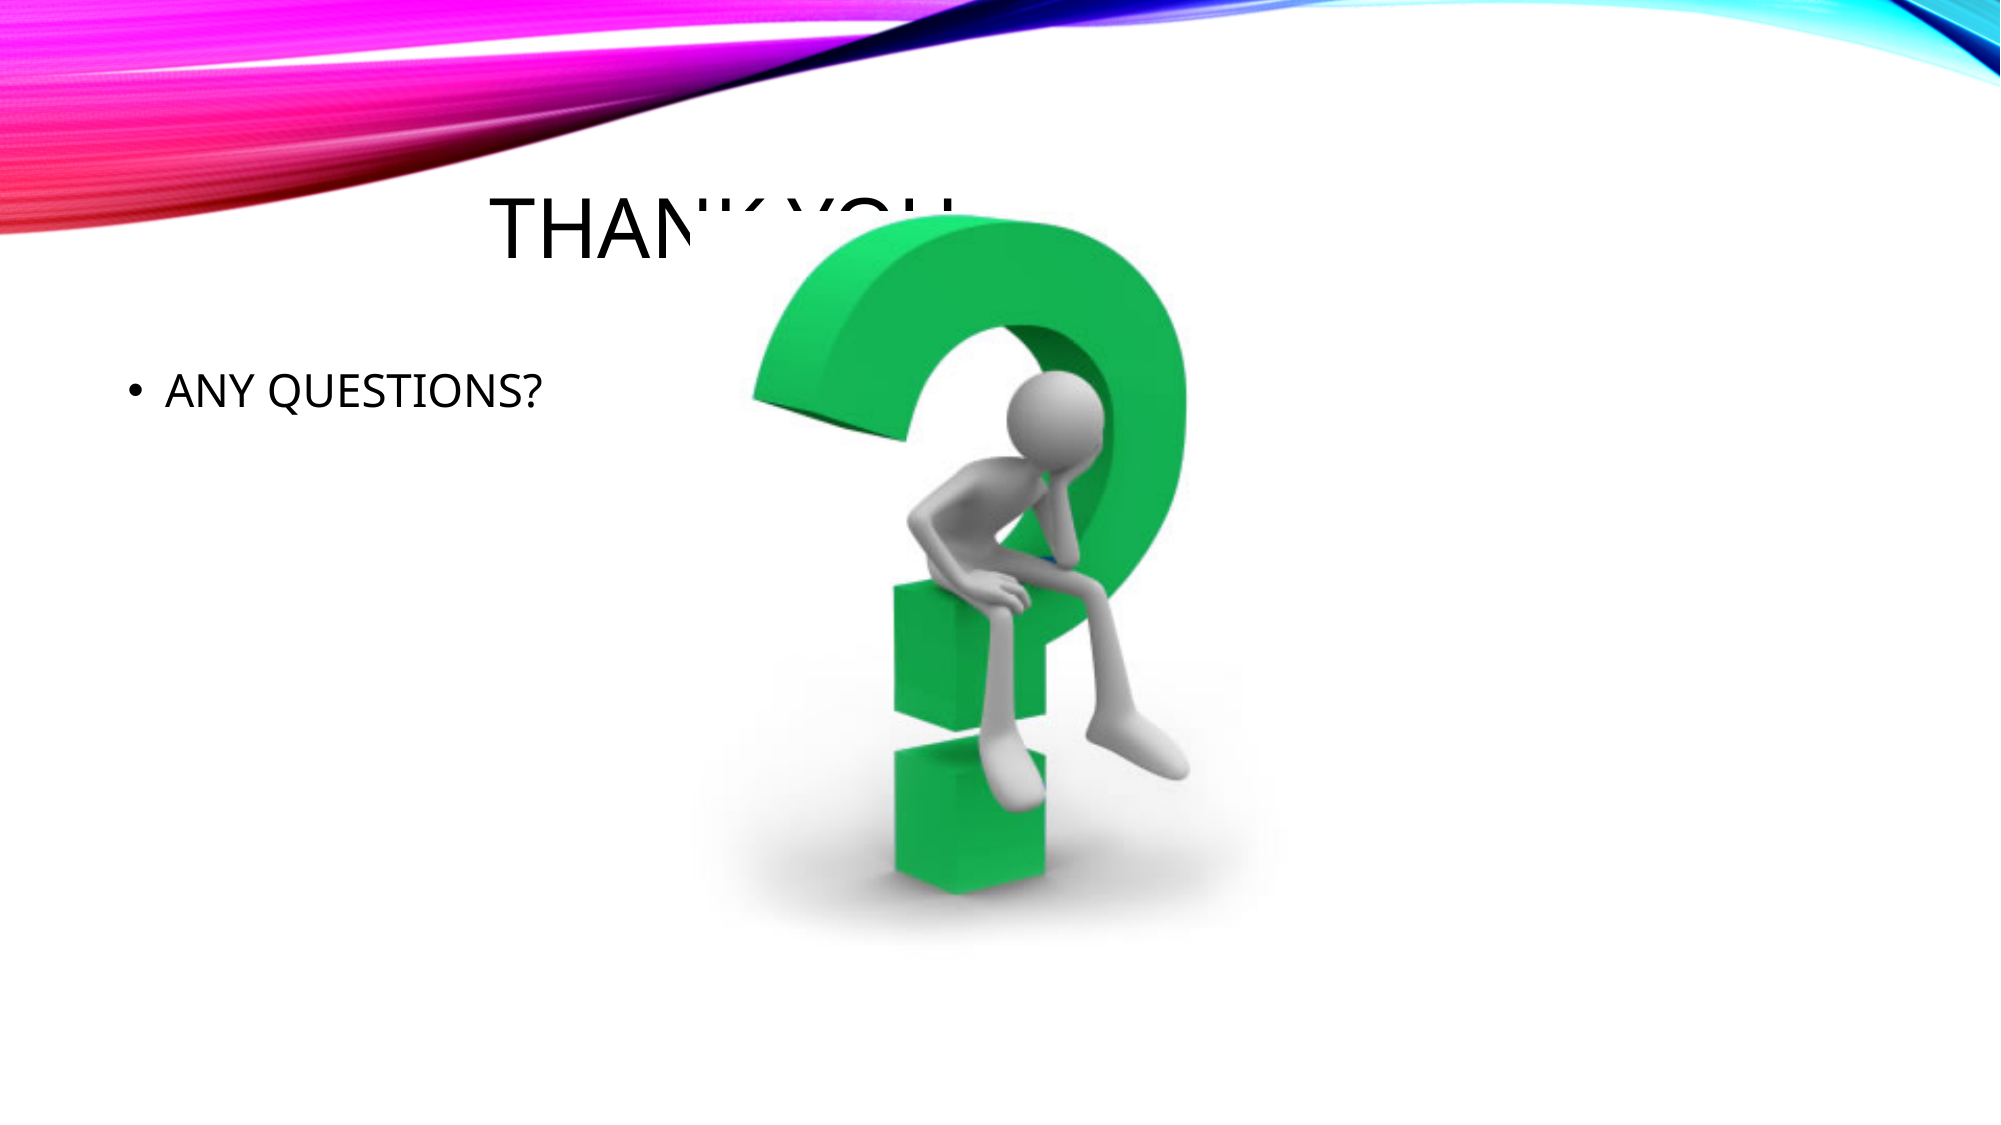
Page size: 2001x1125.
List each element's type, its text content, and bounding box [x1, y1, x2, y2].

picture [690, 211, 1287, 960]
title THANK YOU [474, 125, 1888, 338]
list ANY QUESTIONS? [112, 360, 1888, 1021]
